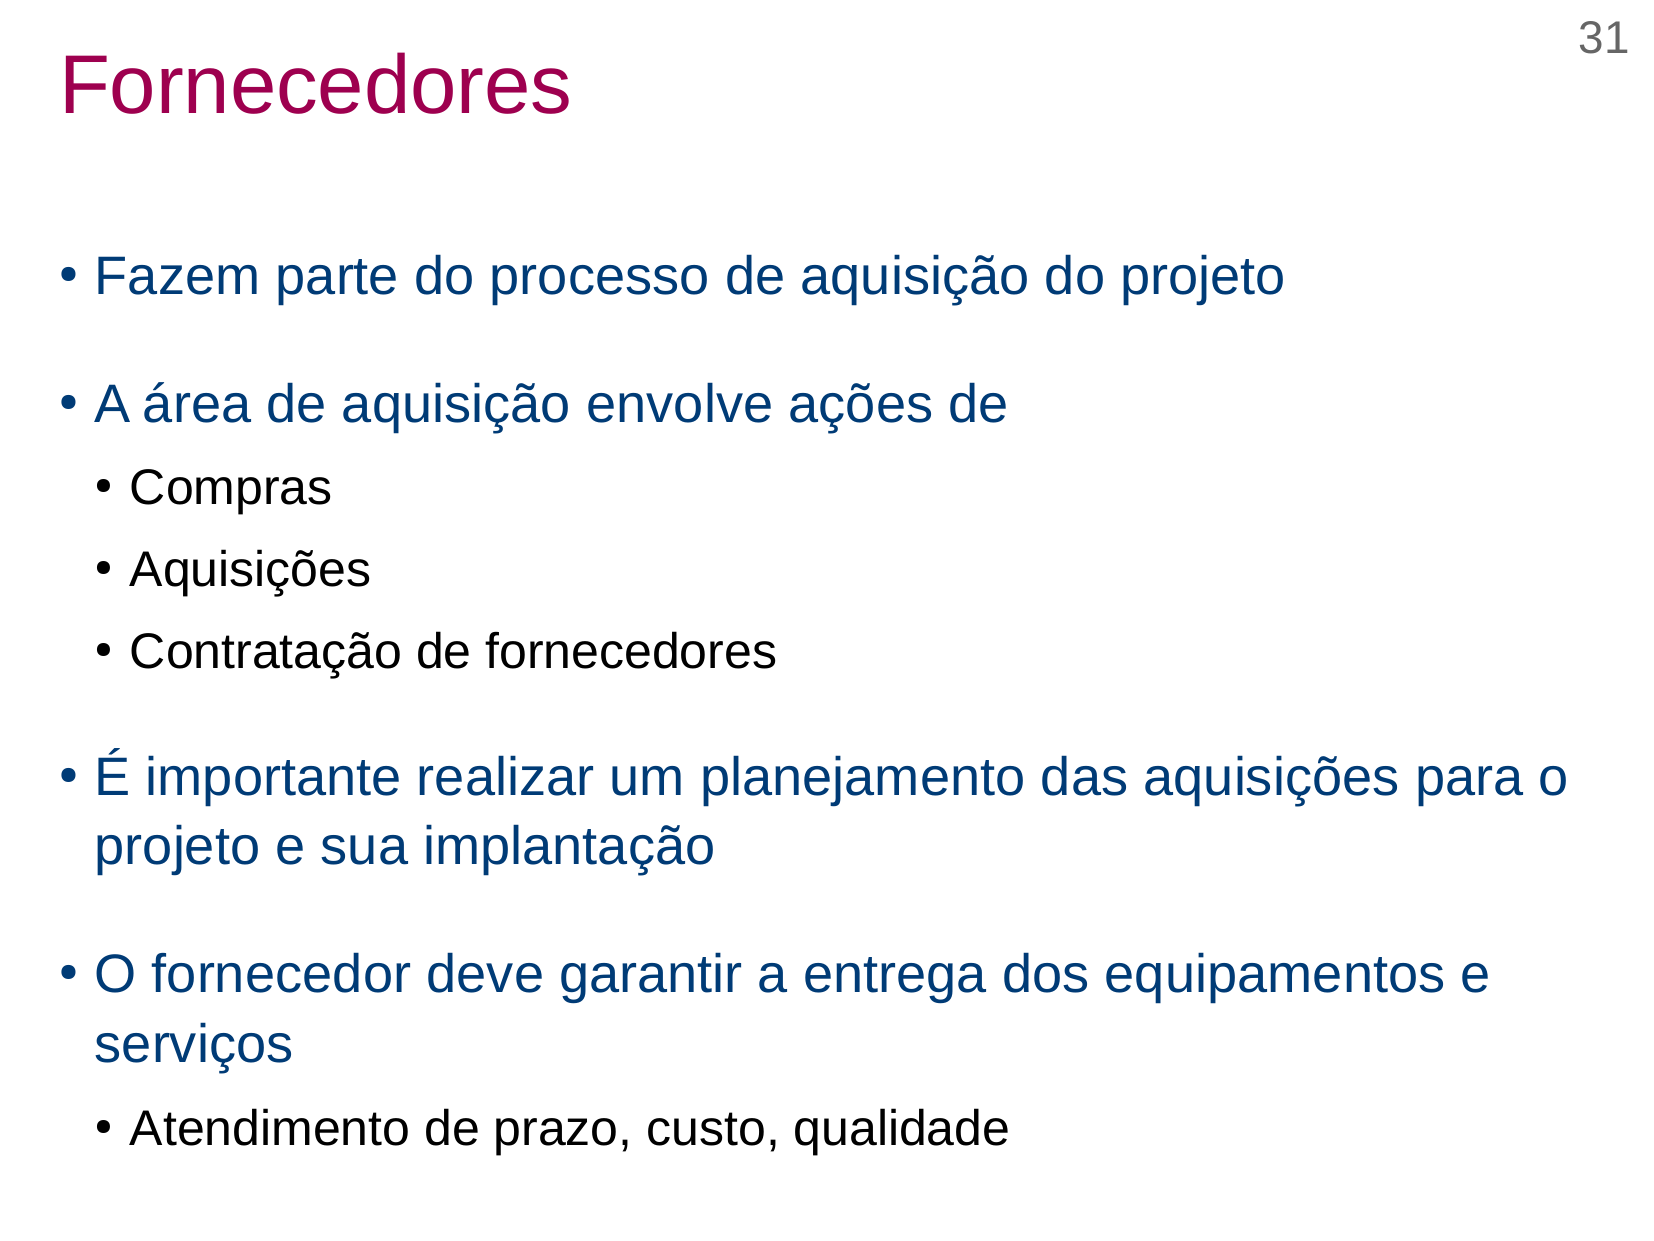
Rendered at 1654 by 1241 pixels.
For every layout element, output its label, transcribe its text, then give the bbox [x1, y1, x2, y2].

title Fornecedores [59, 29, 1595, 148]
list Fazem parte do processo de aquisição do projeto A área de aquisição envolve ações de Compras Aquisições Contratação de fornecedores É importante realizar um planejamento das aquisições para o projeto e sua implantação O fornecedor deve garantir a entrega dos equipamentos e serviços Atendimento de prazo, custo, qualidade [59, 236, 1595, 1211]
